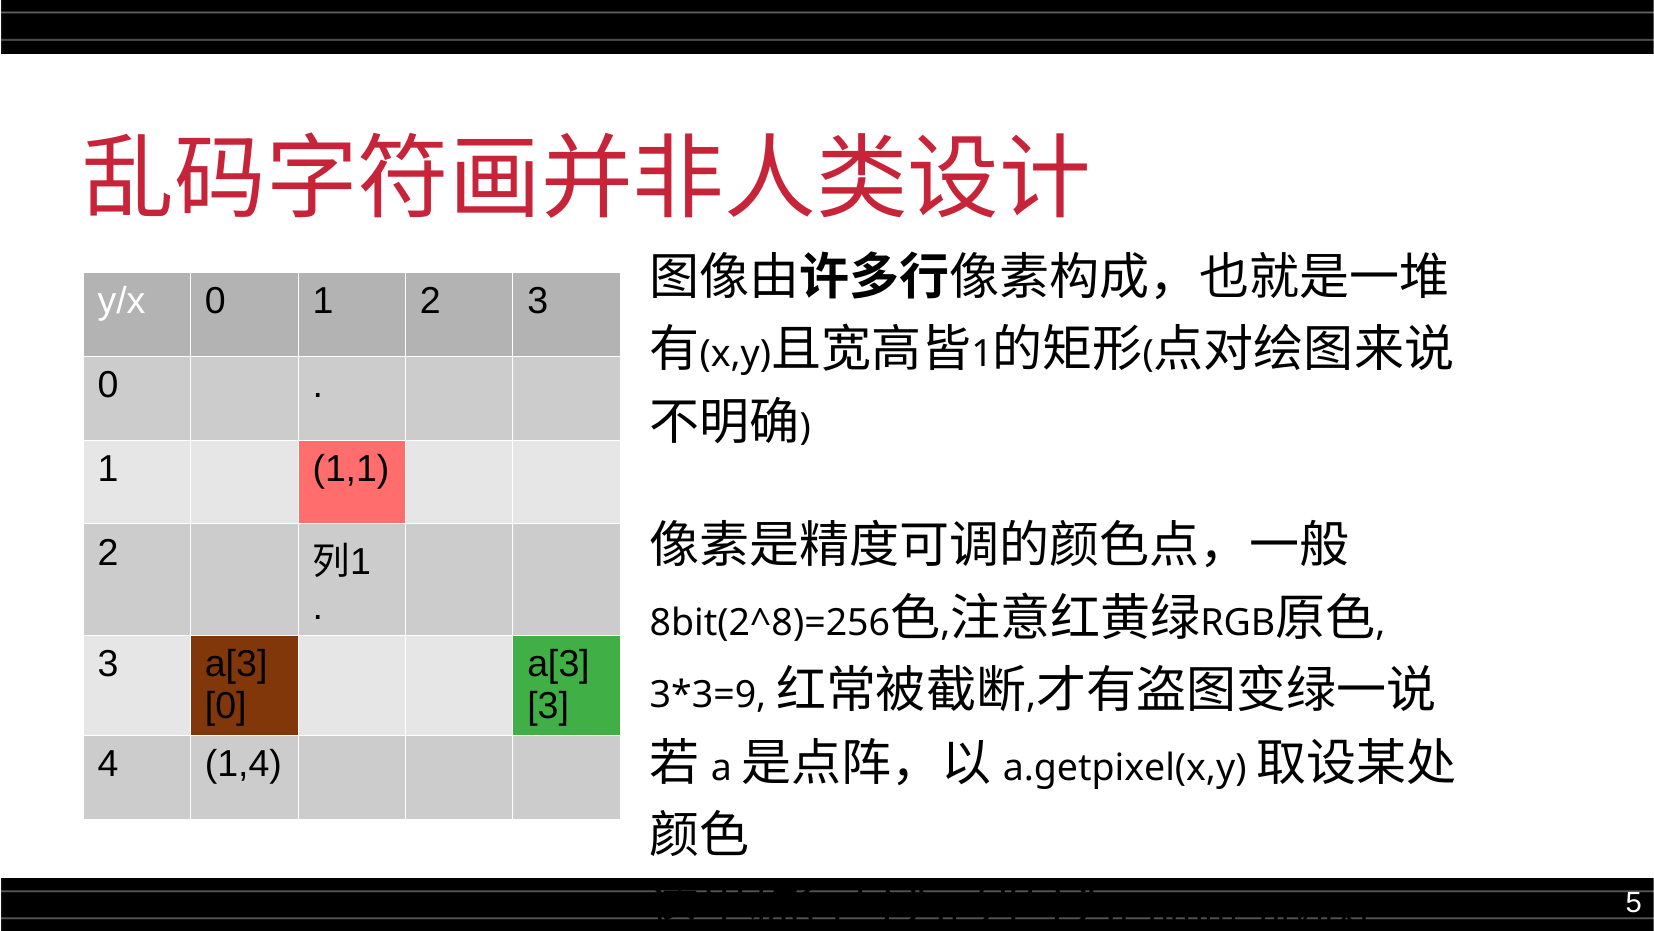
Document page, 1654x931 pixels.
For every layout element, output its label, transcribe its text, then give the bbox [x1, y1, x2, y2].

table_cell [513, 524, 620, 635]
table_cell [191, 357, 298, 440]
table_cell [406, 357, 512, 440]
table_cell 3 [84, 636, 190, 735]
table_cell [406, 636, 512, 735]
table_cell 2 [84, 524, 190, 635]
table_cell [406, 736, 512, 819]
table_header 1 [299, 273, 405, 356]
table_cell 0 [84, 357, 190, 440]
table_cell [191, 441, 298, 523]
table_cell a[3][3] [513, 636, 620, 735]
table_header 3 [513, 273, 620, 356]
table_cell [406, 524, 512, 635]
table_cell [513, 357, 620, 440]
table_cell [406, 441, 512, 523]
table_cell a[3][0] [191, 636, 298, 735]
table_cell [191, 524, 298, 635]
table_cell (1,1) [299, 441, 405, 523]
table_cell [513, 441, 620, 523]
table_header 2 [406, 273, 512, 356]
title 乱码字符画并非人类设计 [82, 92, 1571, 249]
table_cell [299, 636, 405, 735]
text_box 图像由许多行像素构成，也就是一堆有(x,y)且宽高皆1的矩形(点对绘图来说不明确) 像素是精度可调的颜色点，一般8bit(2^8)=256色,注意红黄绿RGB原色, 3*3=9, 红常被截断,才有盗图变绿一说 若 a 是点阵，以 a.getpixel(x,y) 取设某处颜色 这里称行号为i 列号为j, a[i][j]=a[y][x] [649, 236, 1477, 822]
picture [1, 0, 1654, 54]
table_cell . [299, 357, 405, 440]
table_cell [299, 736, 405, 819]
table_cell (1,4) [191, 736, 298, 819]
table_cell [513, 736, 620, 819]
table_cell 4 [84, 736, 190, 819]
table_header 0 [191, 273, 298, 356]
table_cell 1 [84, 441, 190, 523]
picture [1, 878, 1654, 931]
table_header y/x [84, 273, 190, 356]
table_cell 列1 . [299, 524, 405, 635]
